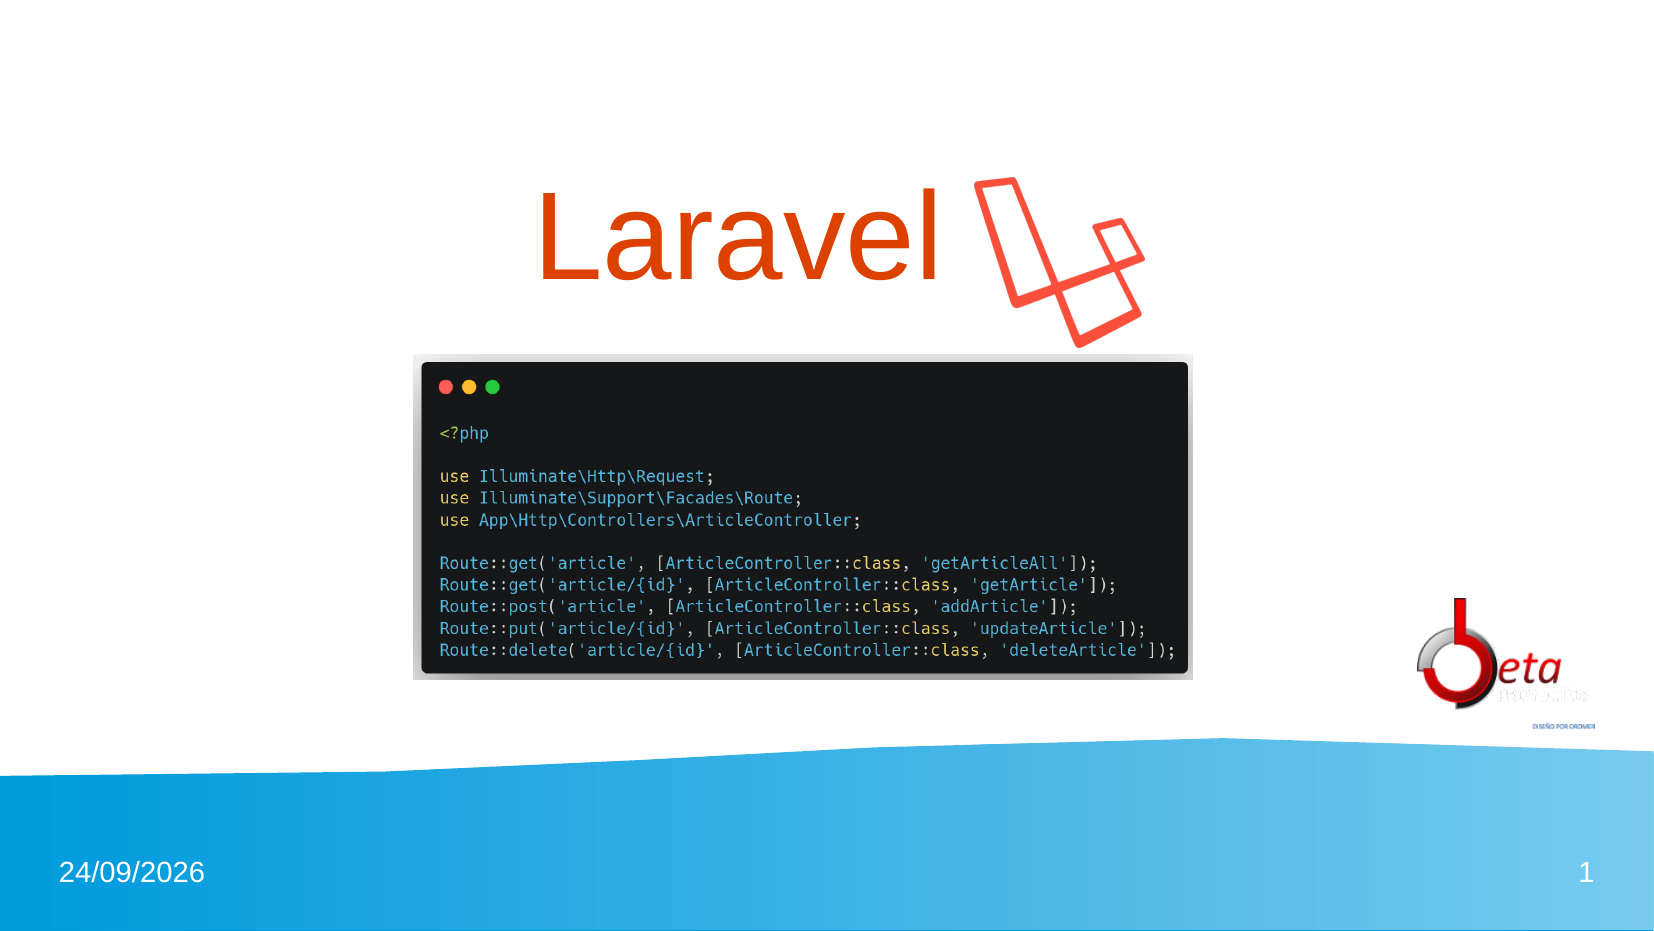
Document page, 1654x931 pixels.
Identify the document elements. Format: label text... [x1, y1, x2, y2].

picture [974, 177, 1145, 348]
title Laravel [0, 147, 1536, 325]
picture [413, 354, 1193, 680]
picture [1417, 598, 1595, 730]
